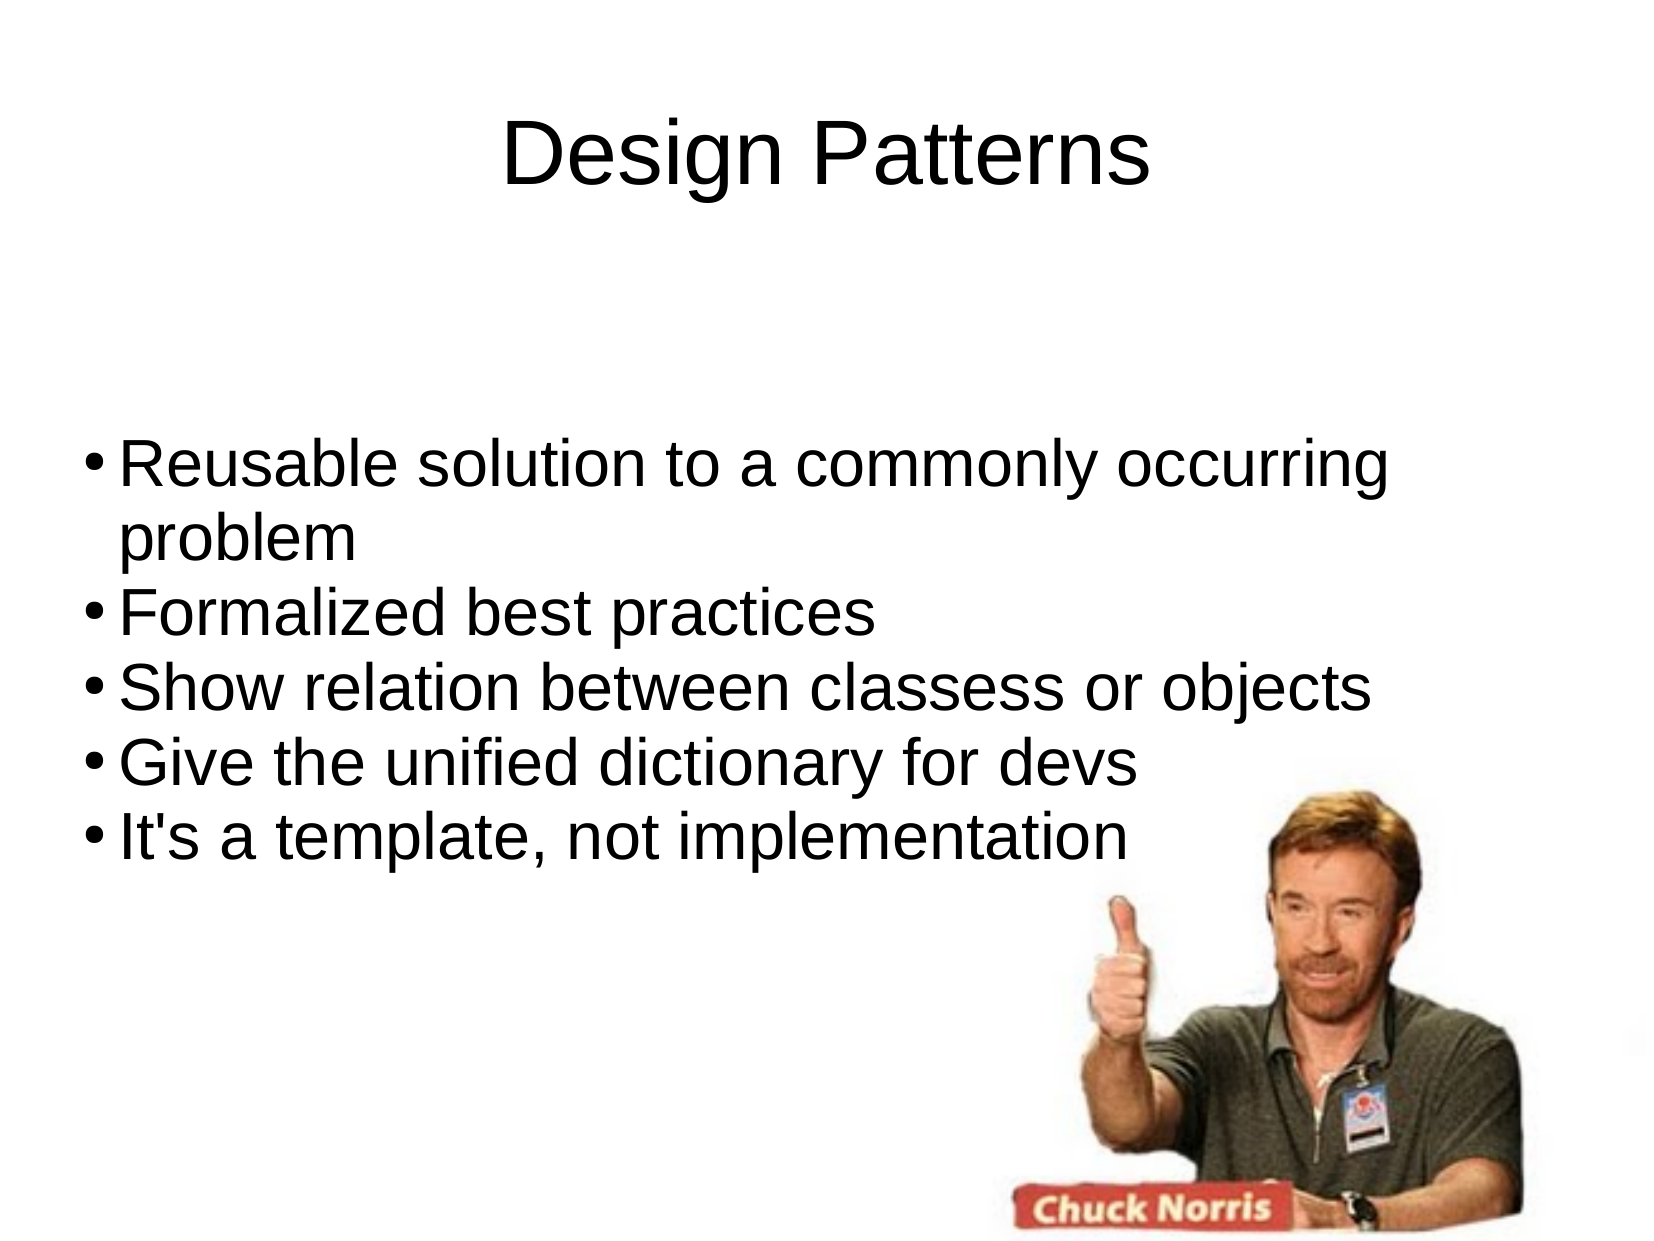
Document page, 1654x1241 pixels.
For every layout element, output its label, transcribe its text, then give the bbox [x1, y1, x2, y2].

picture [893, 732, 1654, 1241]
subtitle Reusable solution to a commonly occurring problem Formalized best practices Show relation between classess or objects Give the unified dictionary for devs It's a template, not implementation [82, 290, 1571, 1010]
title Design Patterns [82, 49, 1571, 257]
